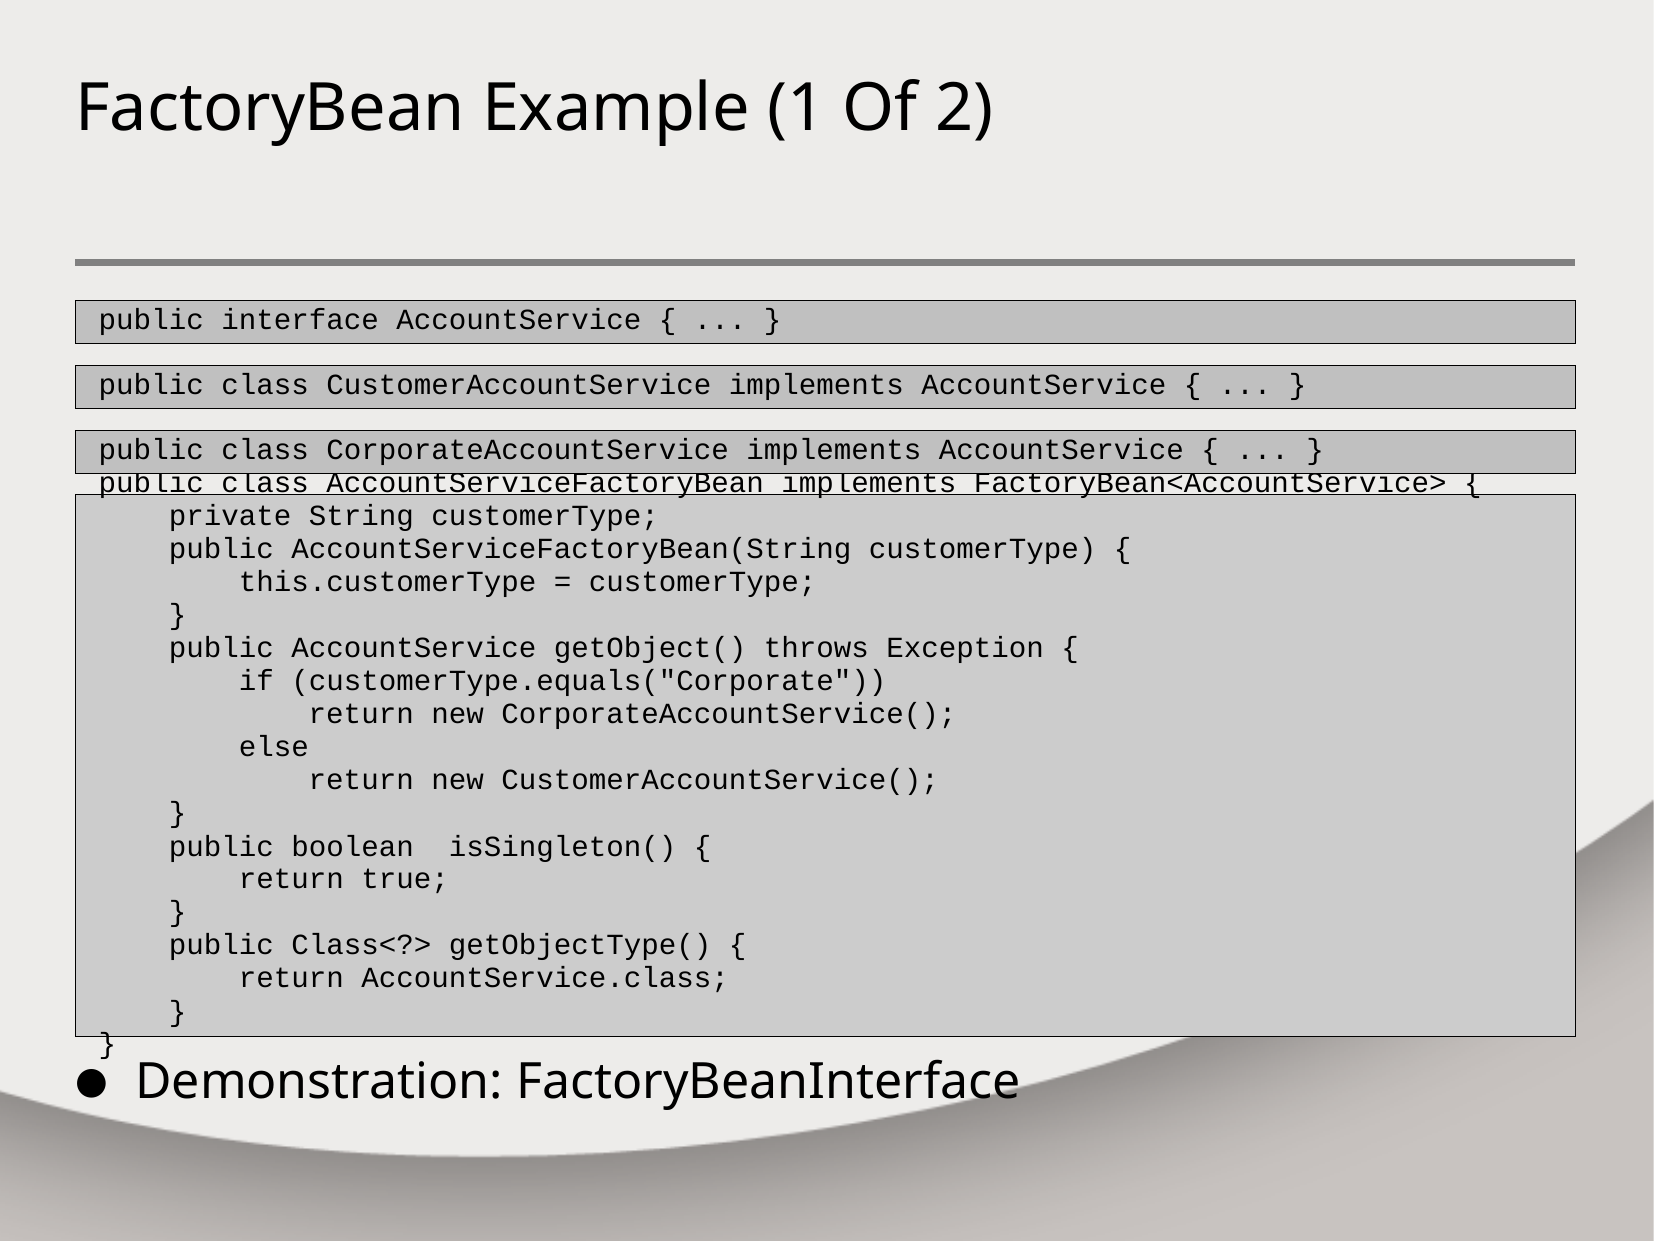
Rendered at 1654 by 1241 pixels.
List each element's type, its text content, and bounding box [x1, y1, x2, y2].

list Demonstration: FactoryBeanInterface [75, 300, 1576, 1163]
title FactoryBean Example (1 Of 2) [75, 75, 1576, 226]
picture [0, 0, 1654, 1241]
